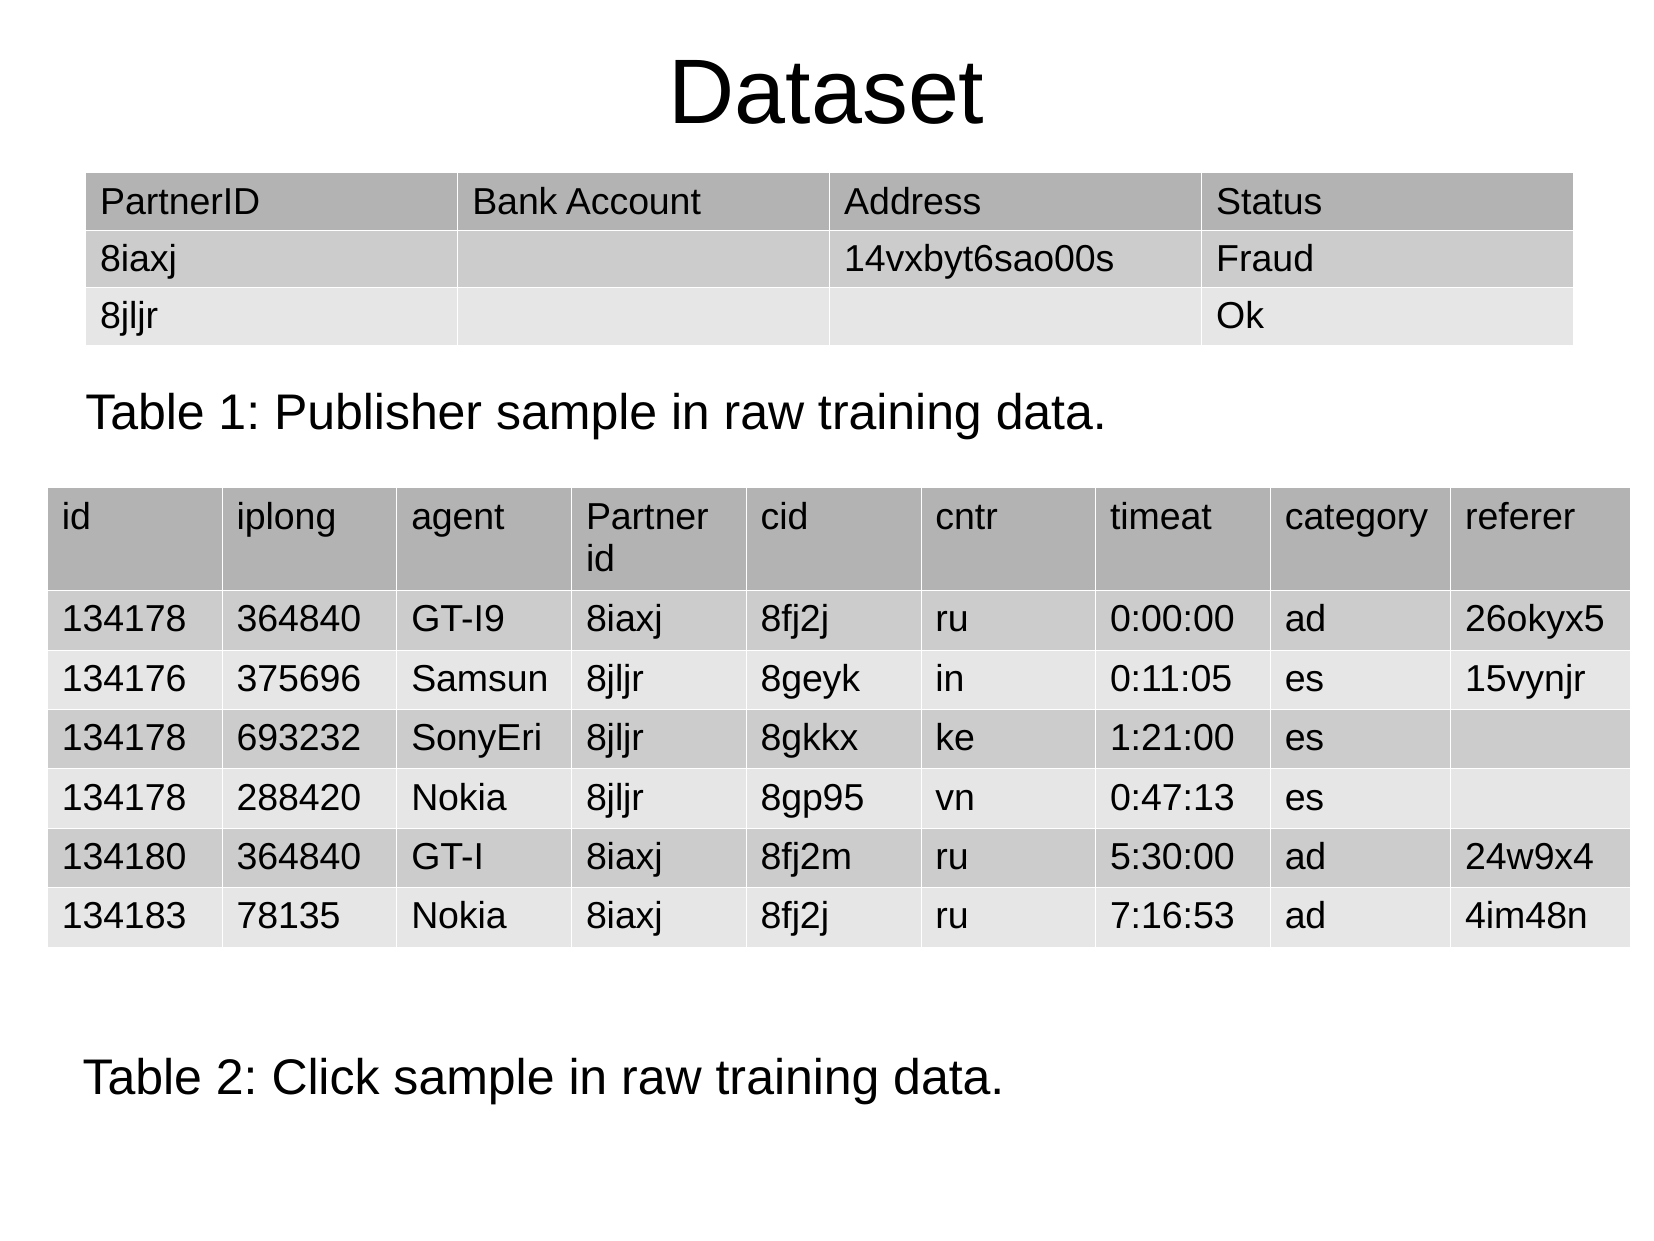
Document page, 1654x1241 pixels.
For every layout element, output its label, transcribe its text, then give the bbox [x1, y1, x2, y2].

table_cell 26okyx5 [1451, 591, 1630, 650]
table_cell 8fj2j [747, 591, 921, 650]
table_cell 134183 [48, 888, 222, 947]
table_cell 0:47:13 [1096, 769, 1270, 828]
table_cell ru [922, 591, 1095, 650]
table_header agent [397, 488, 571, 590]
table_cell 134178 [48, 710, 222, 768]
table_cell Nokia [397, 769, 571, 828]
table_cell 8jljr [572, 651, 746, 709]
table_cell [1451, 710, 1630, 768]
table_header Partner id [572, 488, 746, 590]
table_cell 364840 [223, 591, 396, 650]
table_cell [1451, 769, 1630, 828]
table_cell 8iaxj [86, 231, 457, 287]
table_cell 693232 [223, 710, 396, 768]
table_cell 14vxbyt6sao00s [830, 231, 1201, 287]
table_cell ke [922, 710, 1095, 768]
table_cell Fraud [1202, 231, 1573, 287]
table_header PartnerID [86, 173, 457, 230]
table_cell 7:16:53 [1096, 888, 1270, 947]
table_cell 134180 [48, 829, 222, 887]
table_cell ad [1271, 888, 1450, 947]
table_cell 5:30:00 [1096, 829, 1270, 887]
table_header timeat [1096, 488, 1270, 590]
table_cell 0:00:00 [1096, 591, 1270, 650]
table_header cntr [922, 488, 1095, 590]
table_header cid [747, 488, 921, 590]
table_cell es [1271, 710, 1450, 768]
table_cell 8fj2m [747, 829, 921, 887]
table_cell es [1271, 769, 1450, 828]
table_cell 364840 [223, 829, 396, 887]
table_cell 375696 [223, 651, 396, 709]
table_cell 0:11:05 [1096, 651, 1270, 709]
table_cell 78135 [223, 888, 396, 947]
table_cell SonyEri [397, 710, 571, 768]
table_cell 134178 [48, 769, 222, 828]
table_header Bank Account [458, 173, 829, 230]
table_cell [830, 288, 1201, 345]
title Table 2: Click sample in raw training data. [82, 980, 1571, 1146]
table_cell 8jljr [86, 288, 457, 345]
table_cell 8iaxj [572, 829, 746, 887]
table_cell 8geyk [747, 651, 921, 709]
table_cell 288420 [223, 769, 396, 828]
table_cell es [1271, 651, 1450, 709]
table_cell 8iaxj [572, 888, 746, 947]
table_cell in [922, 651, 1095, 709]
table_cell 4im48n [1451, 888, 1630, 947]
table_cell GT-I9 [397, 591, 571, 650]
table_cell 24w9x4 [1451, 829, 1630, 887]
table_cell 8fj2j [747, 888, 921, 947]
table_header id [48, 488, 222, 590]
table_cell ad [1271, 591, 1450, 650]
table_cell Ok [1202, 288, 1573, 345]
table_cell 8jljr [572, 769, 746, 828]
title Table 1: Publisher sample in raw training data. [85, 346, 1574, 449]
table_header referer [1451, 488, 1630, 590]
table_cell 8iaxj [572, 591, 746, 650]
table_header category [1271, 488, 1450, 590]
table_cell ad [1271, 829, 1450, 887]
table_cell ru [922, 888, 1095, 947]
table_cell GT-I [397, 829, 571, 887]
table_header Status [1202, 173, 1573, 230]
table_cell vn [922, 769, 1095, 828]
table_header Address [830, 173, 1201, 230]
table_cell [458, 288, 829, 345]
table_cell 134178 [48, 591, 222, 650]
table_header iplong [223, 488, 396, 590]
table_cell 1:21:00 [1096, 710, 1270, 768]
table_cell 8jljr [572, 710, 746, 768]
table_cell 8gkkx [747, 710, 921, 768]
table_cell 8gp95 [747, 769, 921, 828]
table_cell ru [922, 829, 1095, 887]
table_cell Samsun [397, 651, 571, 709]
table_cell 15vynjr [1451, 651, 1630, 709]
table_cell Nokia [397, 888, 571, 947]
table_cell 134176 [48, 651, 222, 709]
title Dataset [82, 29, 1571, 154]
table_cell [458, 231, 829, 287]
